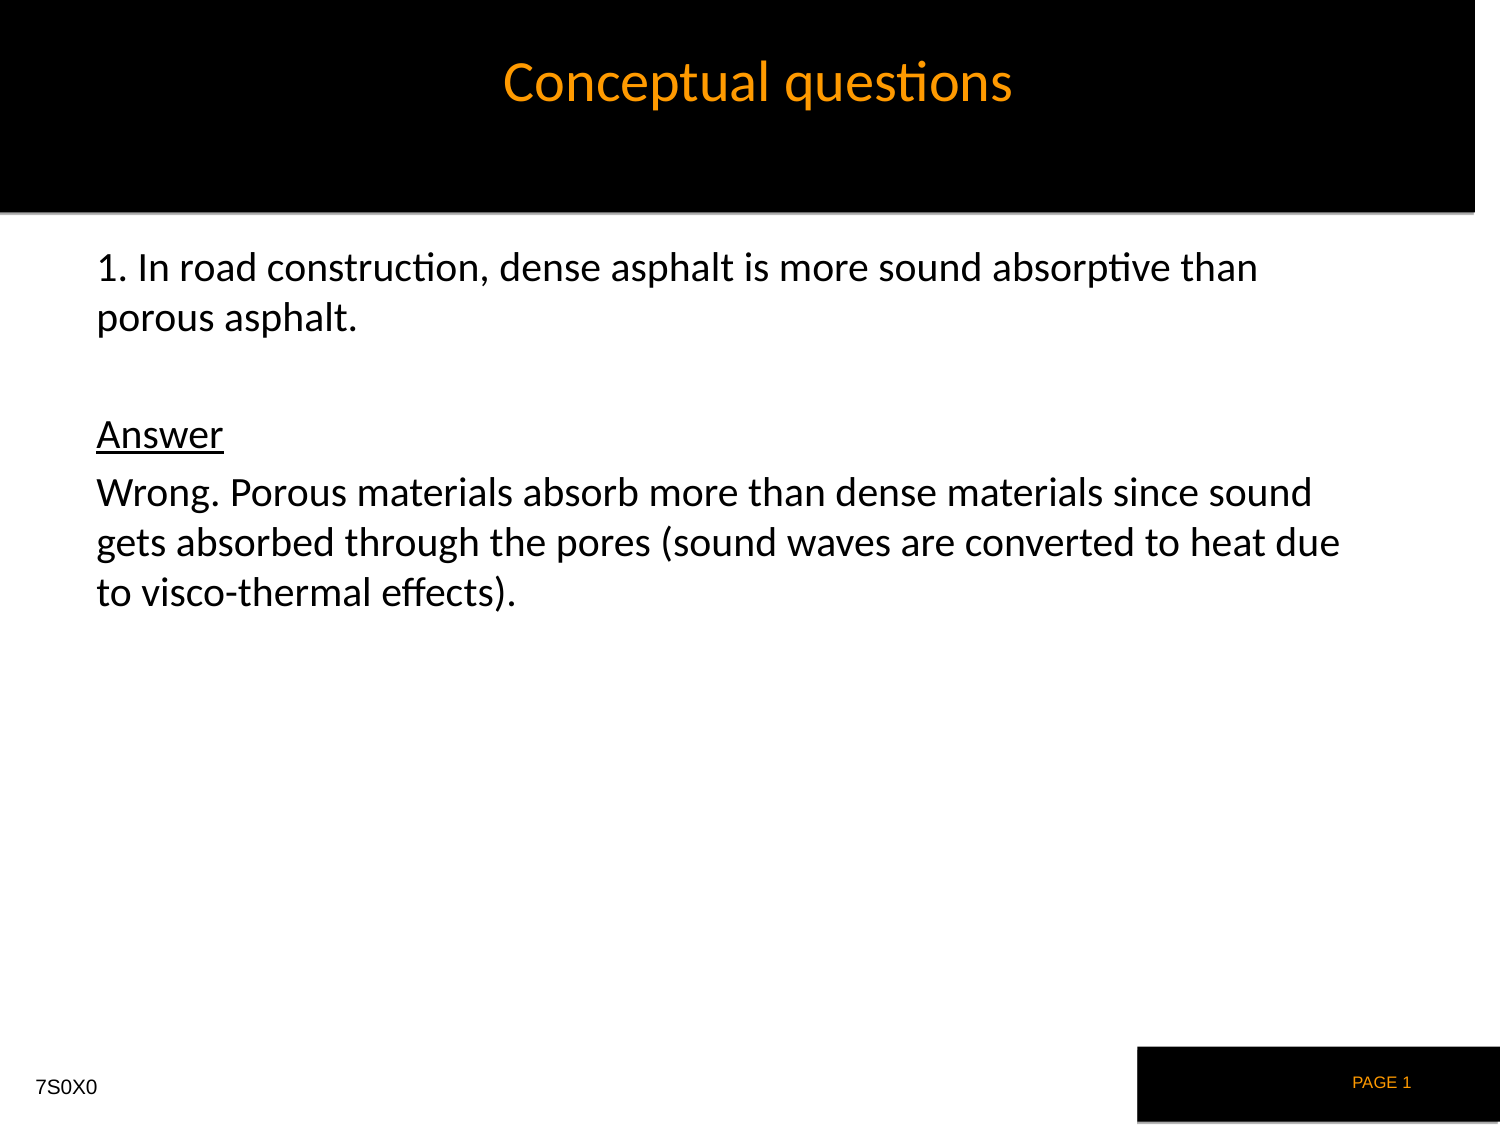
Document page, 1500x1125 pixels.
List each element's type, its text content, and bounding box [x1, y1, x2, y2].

text_box PAGE 1 [1352, 1066, 1453, 1098]
text_box [1137, 1046, 1500, 1122]
text_box 7S0X0 [35, 1070, 626, 1102]
list 1. In road construction, dense asphalt is more sound absorptive than porous asphalt. Answer Wrong. Porous materials absorb more than dense materials since sound gets absorbed through the pores (sound waves are converted to heat due to visco-thermal effects). [81, 232, 1394, 882]
text_box [0, 0, 1475, 213]
title Conceptual questions [100, 35, 1417, 187]
